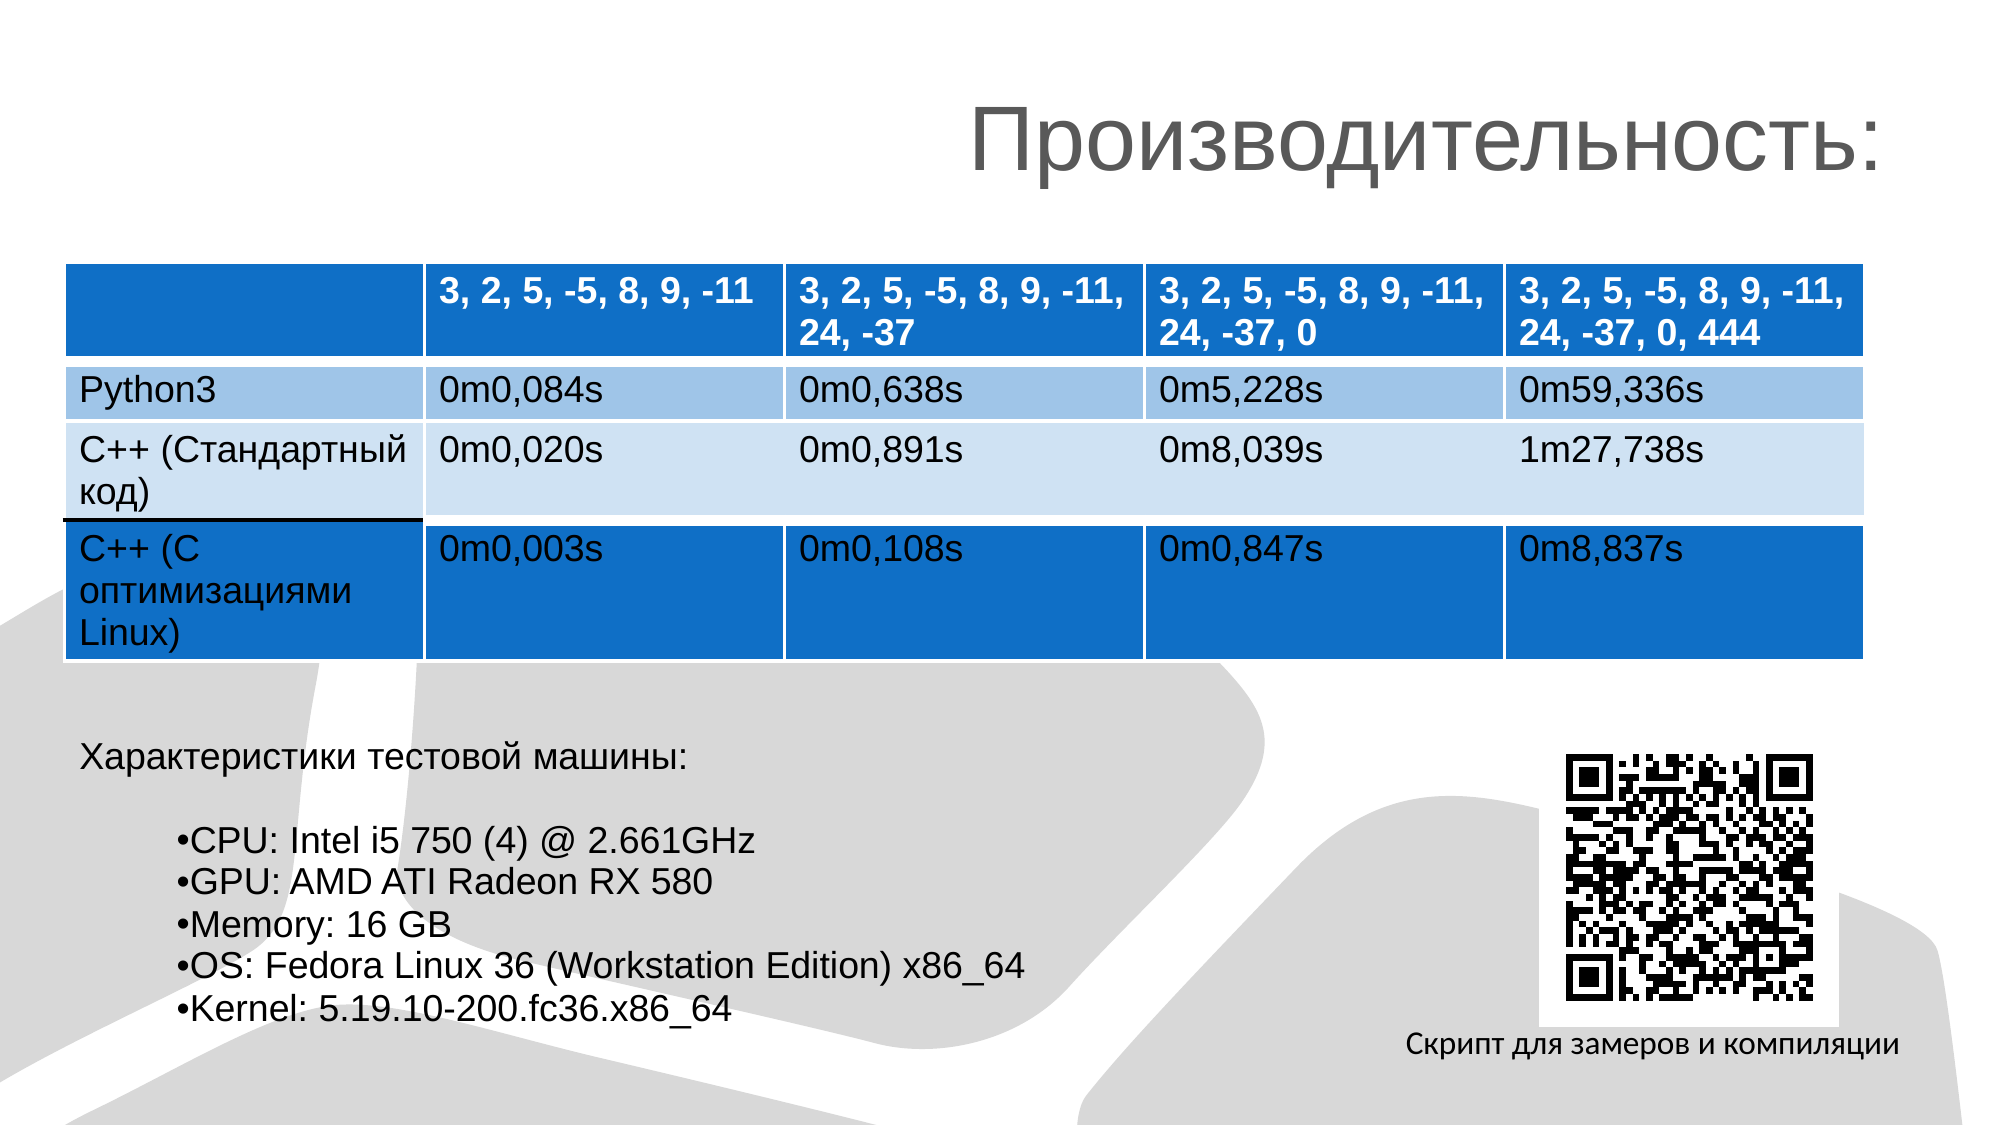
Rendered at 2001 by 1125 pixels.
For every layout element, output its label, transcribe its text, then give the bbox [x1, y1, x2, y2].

table_cell 0m0,891s [784, 423, 1144, 515]
table_cell 0m0,020s [426, 423, 784, 515]
title Производительность: [99, 45, 1900, 233]
table_cell Python3 [66, 367, 423, 419]
table_header 3, 2, 5, -5, 8, 9, -11, 24, -37, 0, 444 [1506, 264, 1863, 356]
table_cell 1m27,738s [1504, 423, 1864, 515]
table_cell 0m0,847s [1146, 526, 1503, 659]
table_cell 0m0,084s [426, 367, 783, 419]
table_cell 0m59,336s [1506, 367, 1863, 419]
picture [1539, 727, 1839, 1021]
table_cell 0m0,108s [786, 526, 1143, 659]
text_box Характеристики тестовой машины: CPU: Intel i5 750 (4) @ 2.661GHz GPU: AMD ATI Radeon RX 580 Memory: 16 GB OS: Fedora Linux 36 (Workstation Edition) x86_64 Kernel: 5.19.10-200.fc36.x86_64 [64, 727, 1107, 1037]
table_cell 0m0,003s [426, 526, 783, 659]
text_box Скрипт для замеров и компиляции [1390, 1021, 1988, 1077]
table_header [66, 264, 423, 356]
table_header 3, 2, 5, -5, 8, 9, -11, 24, -37, 0 [1146, 264, 1503, 356]
table_cell 0m8,039s [1144, 423, 1504, 515]
table_cell 0m0,638s [786, 367, 1143, 419]
table_header 3, 2, 5, -5, 8, 9, -11 [426, 264, 783, 356]
table_cell C++ (С оптимизациями Linux) [66, 522, 423, 659]
table_cell 0m8,837s [1506, 526, 1863, 659]
table_header 3, 2, 5, -5, 8, 9, -11, 24, -37 [786, 264, 1143, 356]
table_cell 0m5,228s [1146, 367, 1503, 419]
table_cell C++ (Стандартный код) [66, 423, 423, 518]
